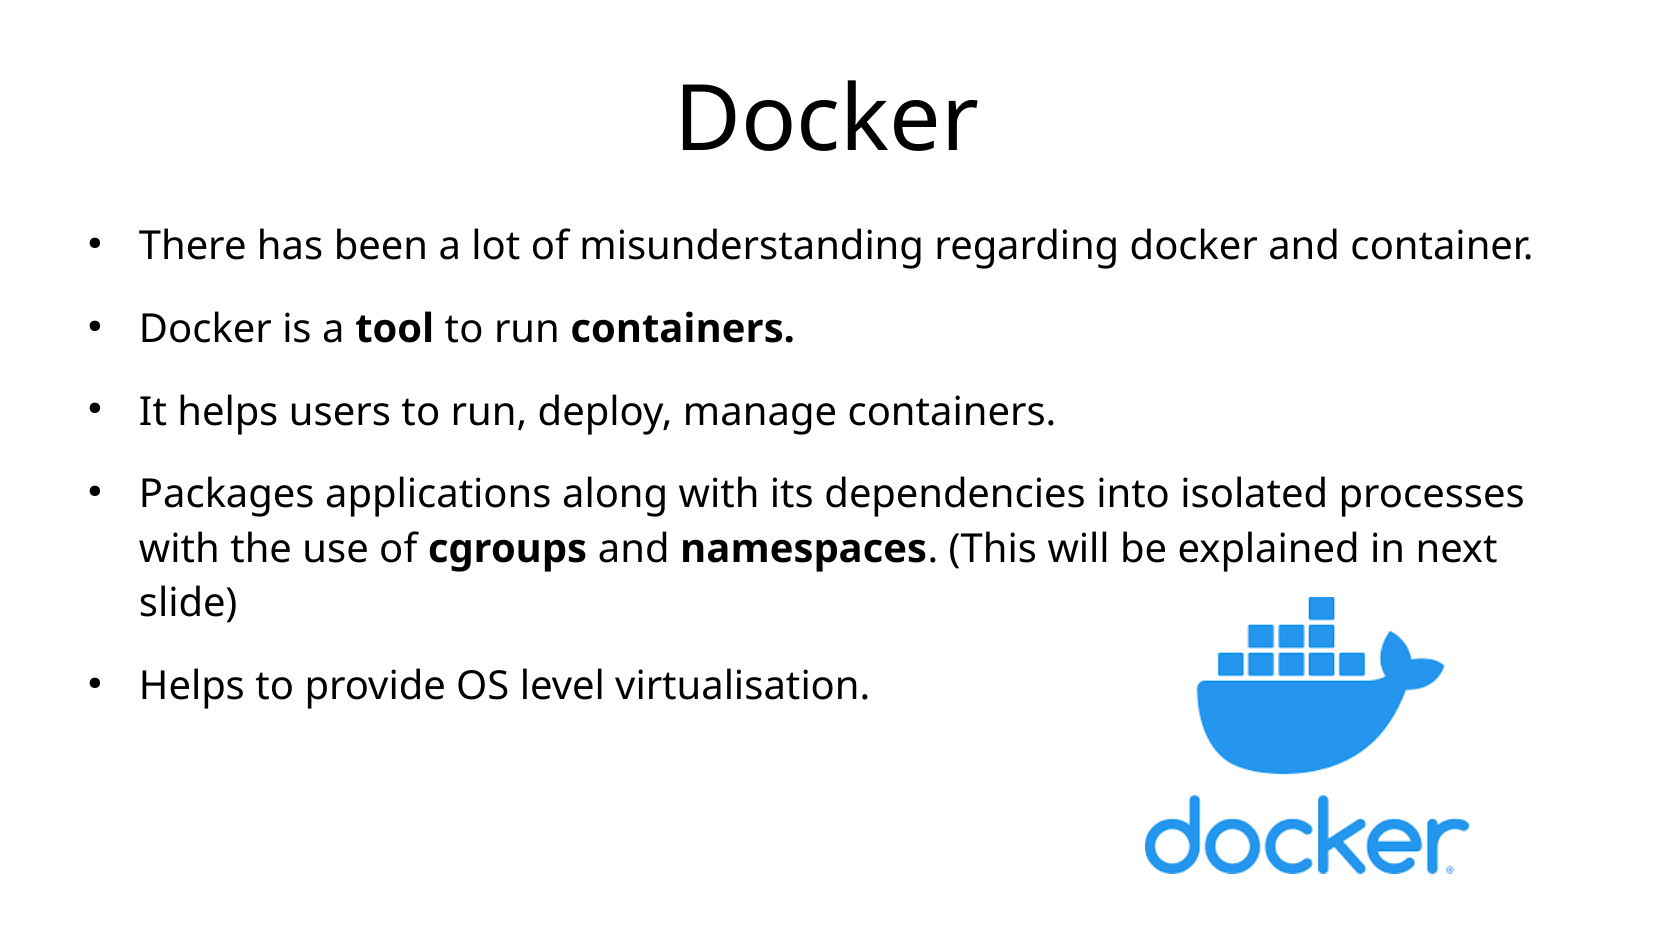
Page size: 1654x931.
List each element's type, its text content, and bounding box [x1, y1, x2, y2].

list There has been a lot of misunderstanding regarding docker and container. Docker is a tool to run containers. It helps users to run, deploy, manage containers. Packages applications along with its dependencies into isolated processes with the use of cgroups and namespaces. (This will be explained in next slide) Helps to provide OS level virtualisation. [70, 216, 1560, 756]
picture [1145, 597, 1469, 875]
title Docker [82, 37, 1571, 193]
